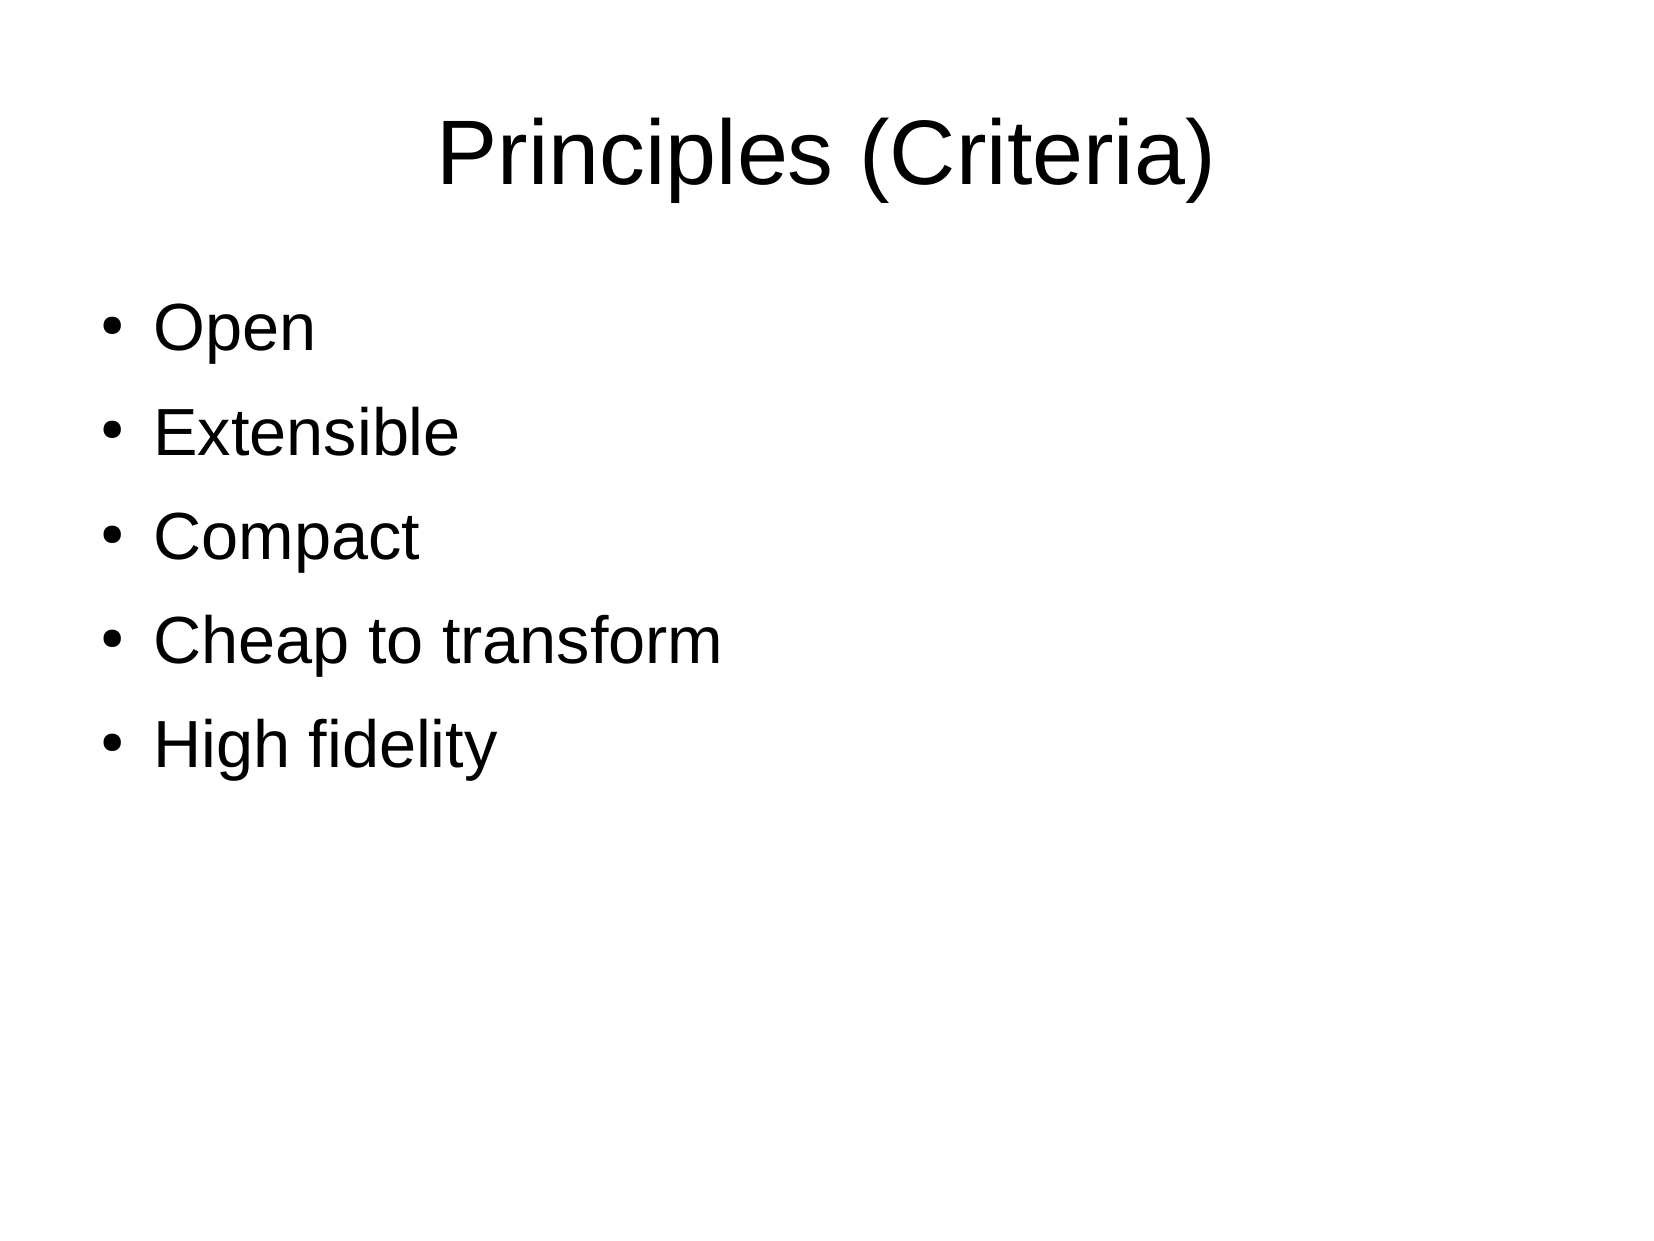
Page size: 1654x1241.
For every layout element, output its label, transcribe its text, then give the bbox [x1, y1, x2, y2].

list Open Extensible Compact Cheap to transform High fidelity [82, 290, 1538, 1010]
title Principles (Criteria) [82, 44, 1571, 262]
